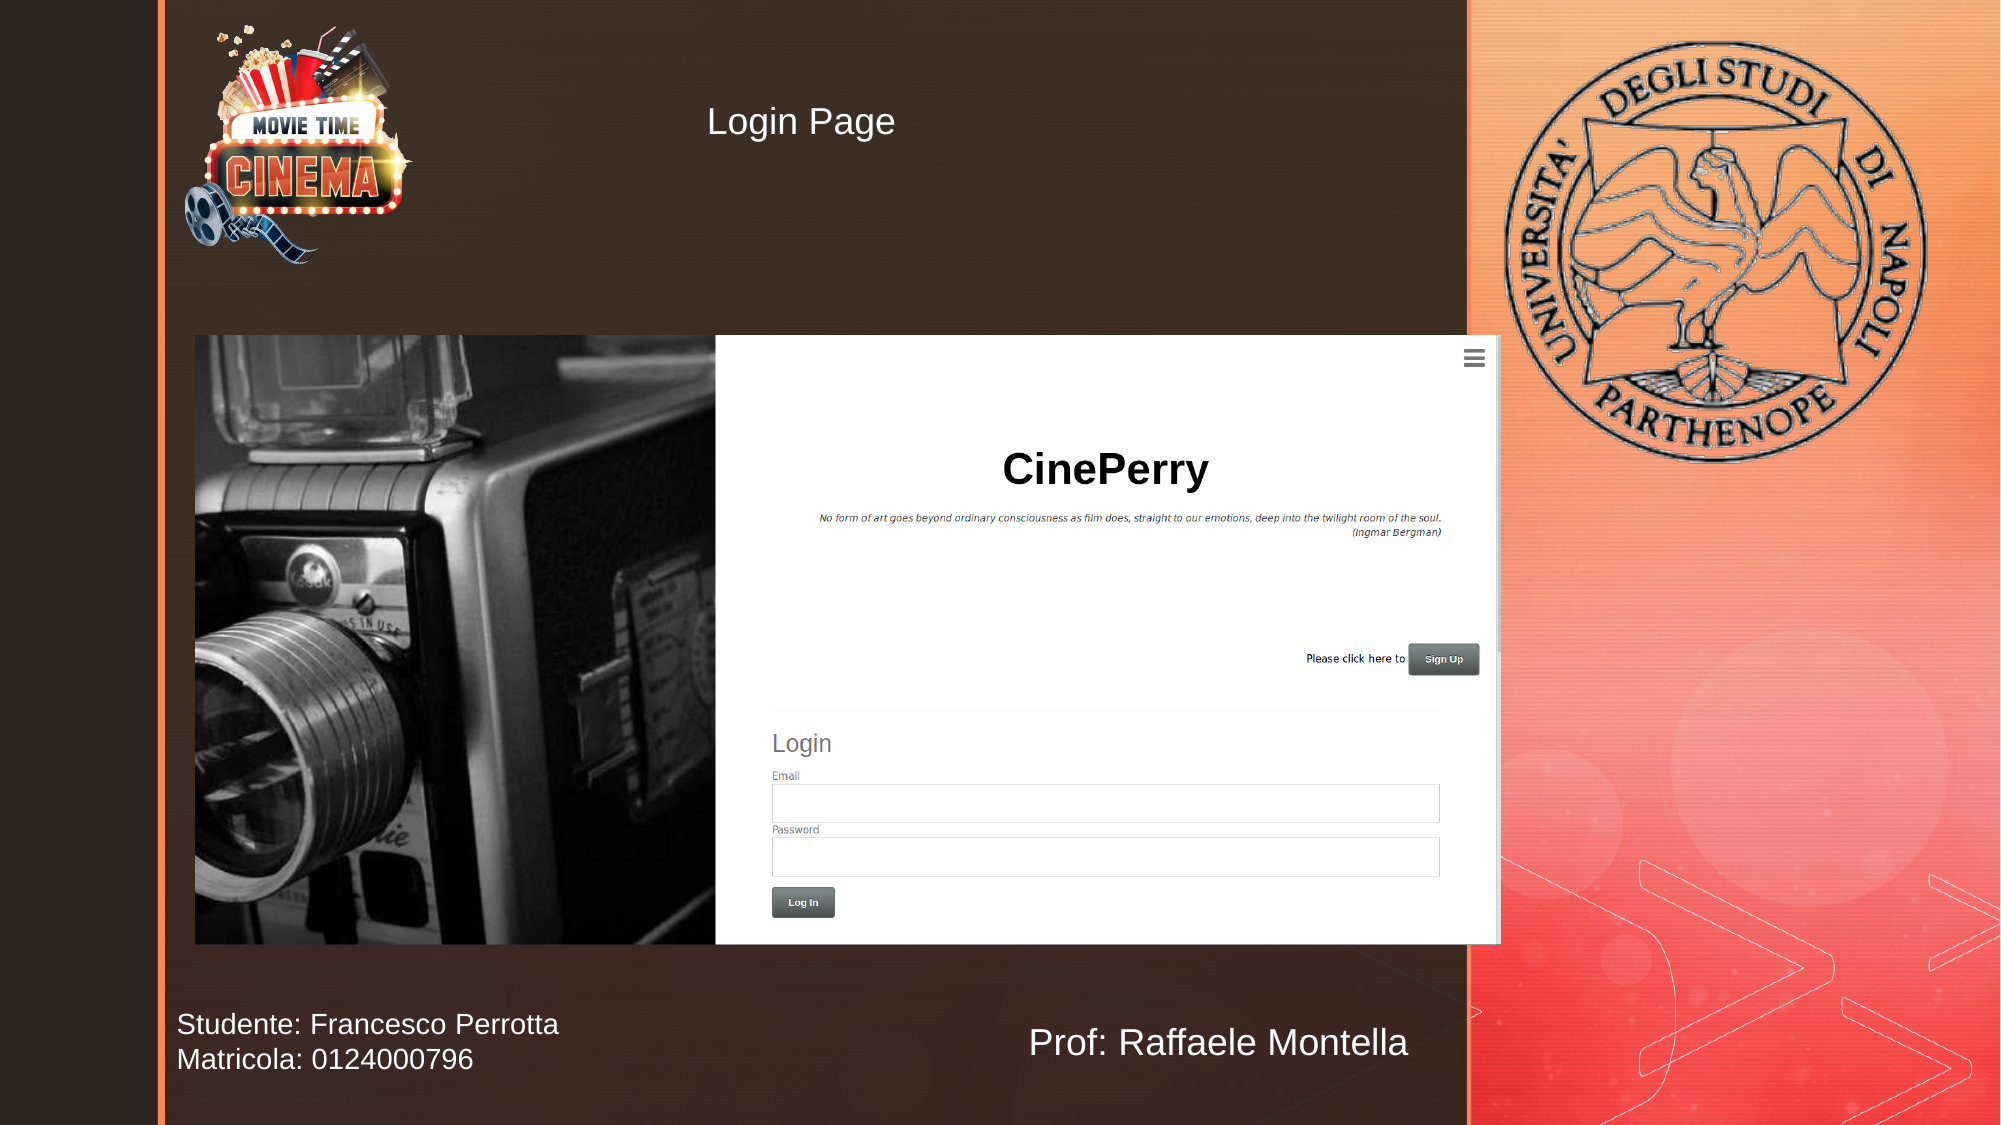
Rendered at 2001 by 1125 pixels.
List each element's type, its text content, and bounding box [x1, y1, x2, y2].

picture [154, 0, 455, 301]
picture [195, 0, 2001, 1125]
text_box Login Page [692, 89, 1111, 150]
text_box Studente: Francesco Perrotta Matricola: 0124000796 [161, 998, 602, 1083]
text_box Prof: Raffaele Montella [1013, 1010, 1459, 1071]
